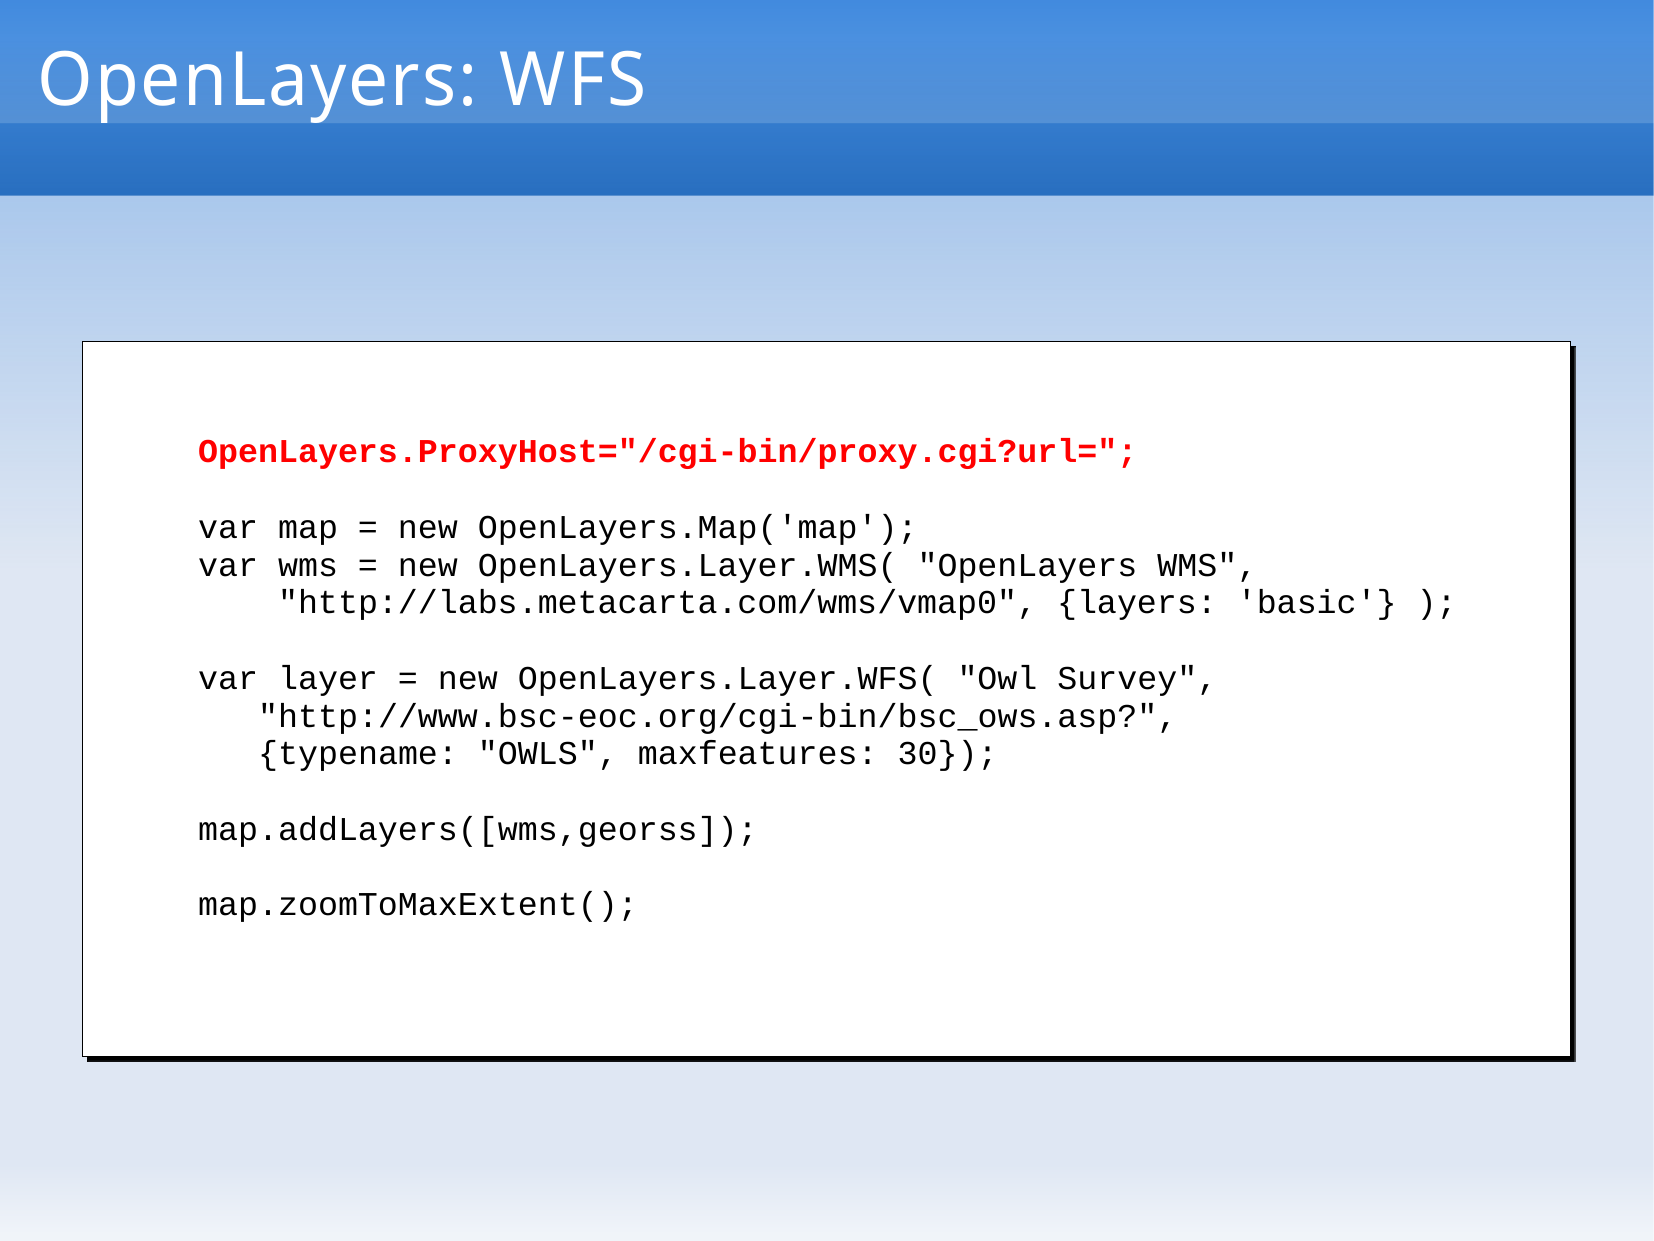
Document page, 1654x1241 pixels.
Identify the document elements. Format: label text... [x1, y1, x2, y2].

picture [0, 0, 1654, 1241]
title OpenLayers: WFS [37, 2, 1463, 151]
subtitle OpenLayers.ProxyHost="/cgi-bin/proxy.cgi?url="; var map = new OpenLayers.Map('map'); var wms = new OpenLayers.Layer.WMS( "OpenLayers WMS", "http://labs.metacarta.com/wms/vmap0", {layers: 'basic'} ); var layer = new OpenLayers.Layer.WFS( "Owl Survey", "http://www.bsc-eoc.org/cgi-bin/bsc_ows.asp?", {typename: "OWLS", maxfeatures: 30}); map.addLayers([wms,georss]); map.zoomToMaxExtent(); [82, 341, 1571, 1057]
